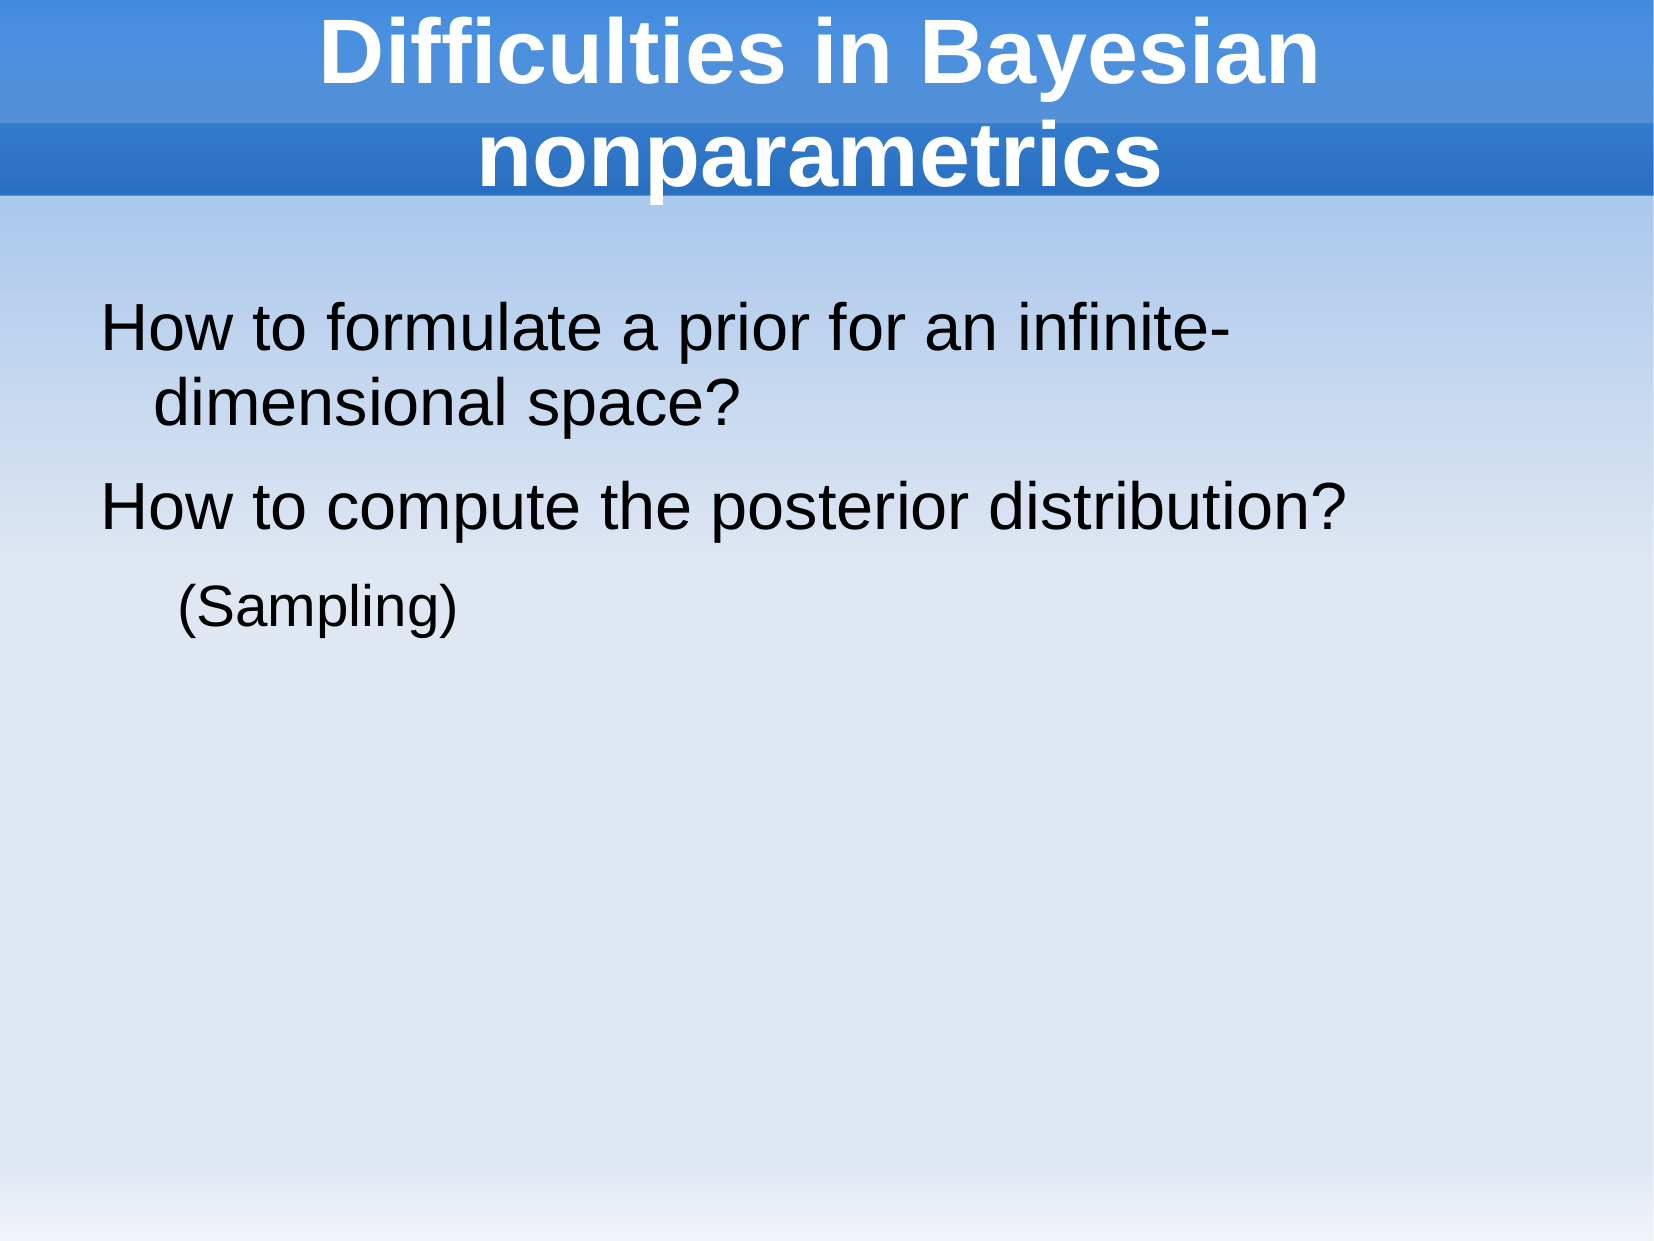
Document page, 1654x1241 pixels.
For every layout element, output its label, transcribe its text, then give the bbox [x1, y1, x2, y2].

title Difficulties in Bayesian nonparametrics [76, 1, 1565, 207]
picture [0, 0, 1654, 1241]
list How to formulate a prior for an infinite-dimensional space? How to compute the posterior distribution? (Sampling) [82, 290, 1571, 1094]
